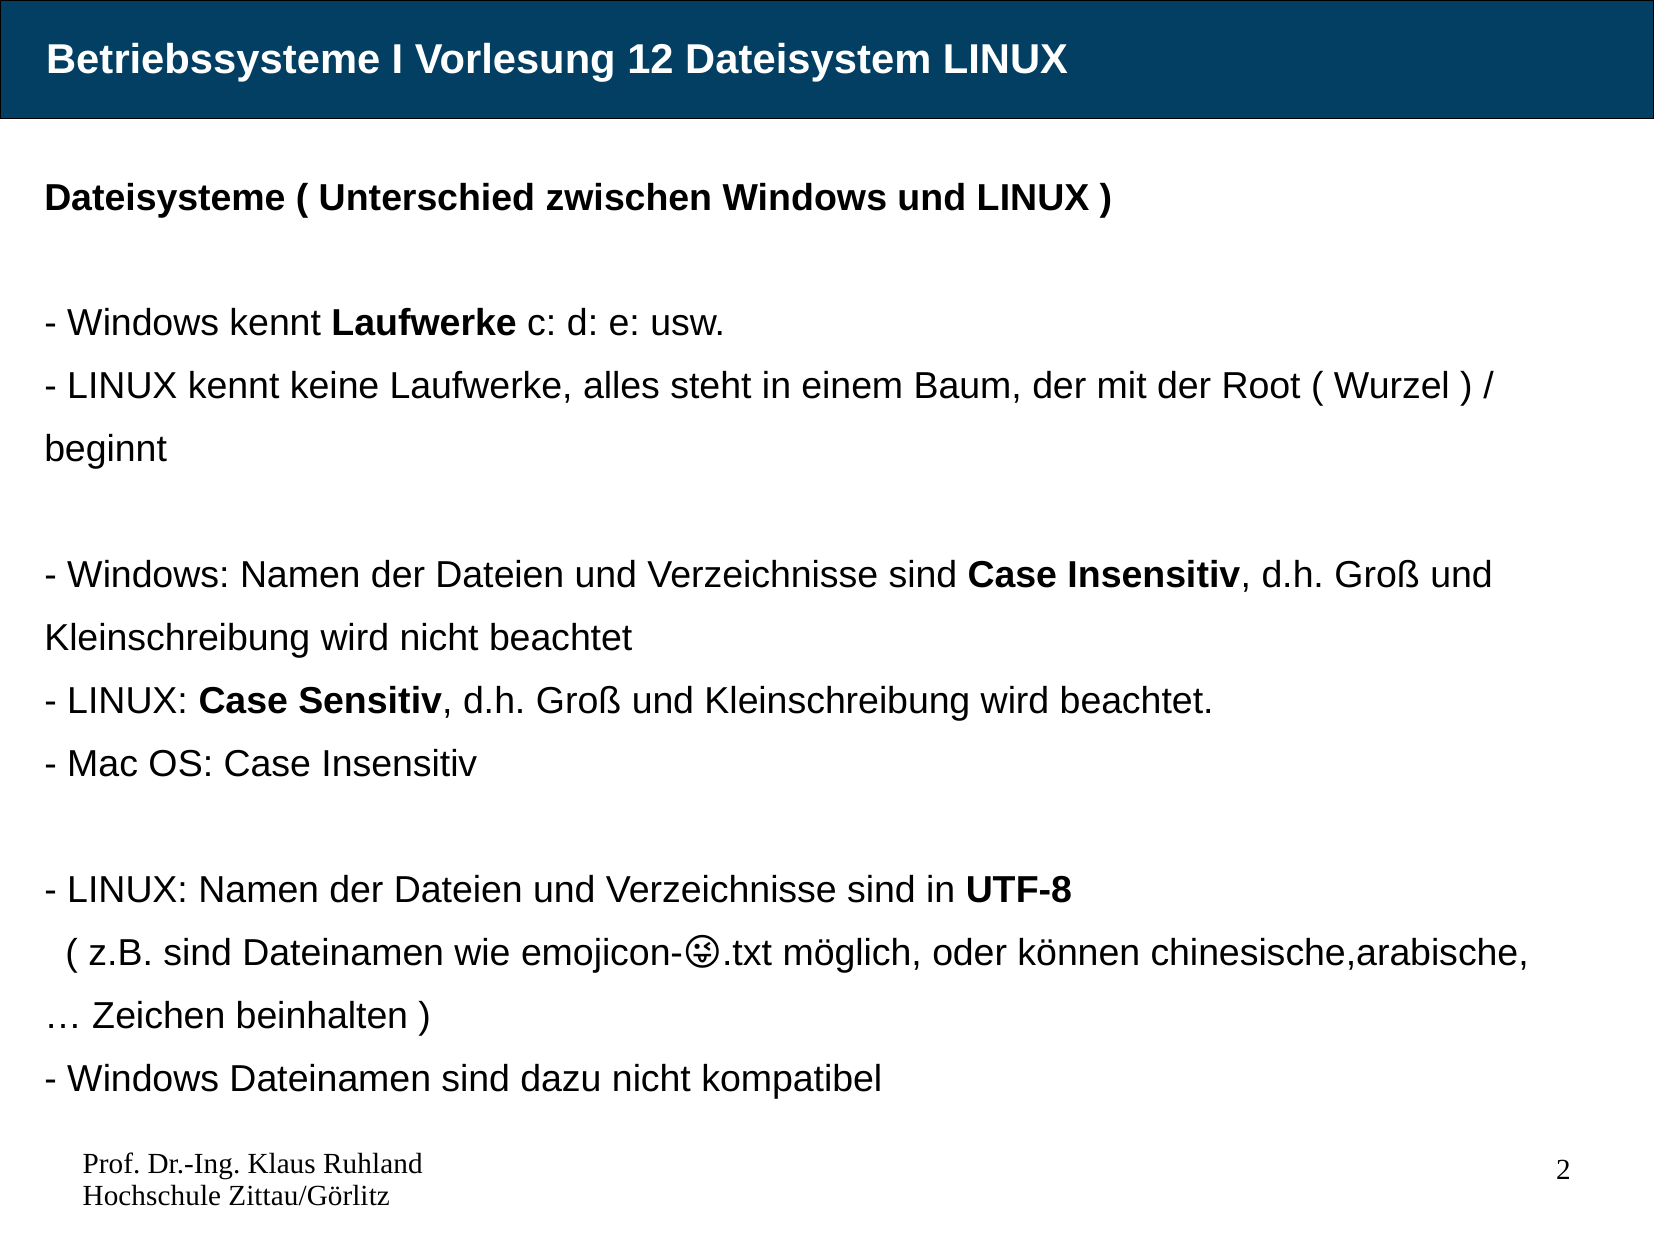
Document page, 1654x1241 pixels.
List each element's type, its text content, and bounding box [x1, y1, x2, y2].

text_box Dateisysteme ( Unterschied zwischen Windows und LINUX ) - Windows kennt Laufwerke c: d: e: usw. - LINUX kennt keine Laufwerke, alles steht in einem Baum, der mit der Root ( Wurzel ) / beginnt - Windows: Namen der Dateien und Verzeichnisse sind Case Insensitiv, d.h. Groß und Kleinschreibung wird nicht beachtet - LINUX: Case Sensitiv, d.h. Groß und Kleinschreibung wird beachtet. - Mac OS: Case Insensitiv - LINUX: Namen der Dateien und Verzeichnisse sind in UTF-8 ( z.B. sind Dateinamen wie emojicon-😜.txt möglich, oder können chinesische,arabische,… Zeichen beinhalten ) - Windows Dateinamen sind dazu nicht kompatibel [29, 147, 1565, 1241]
